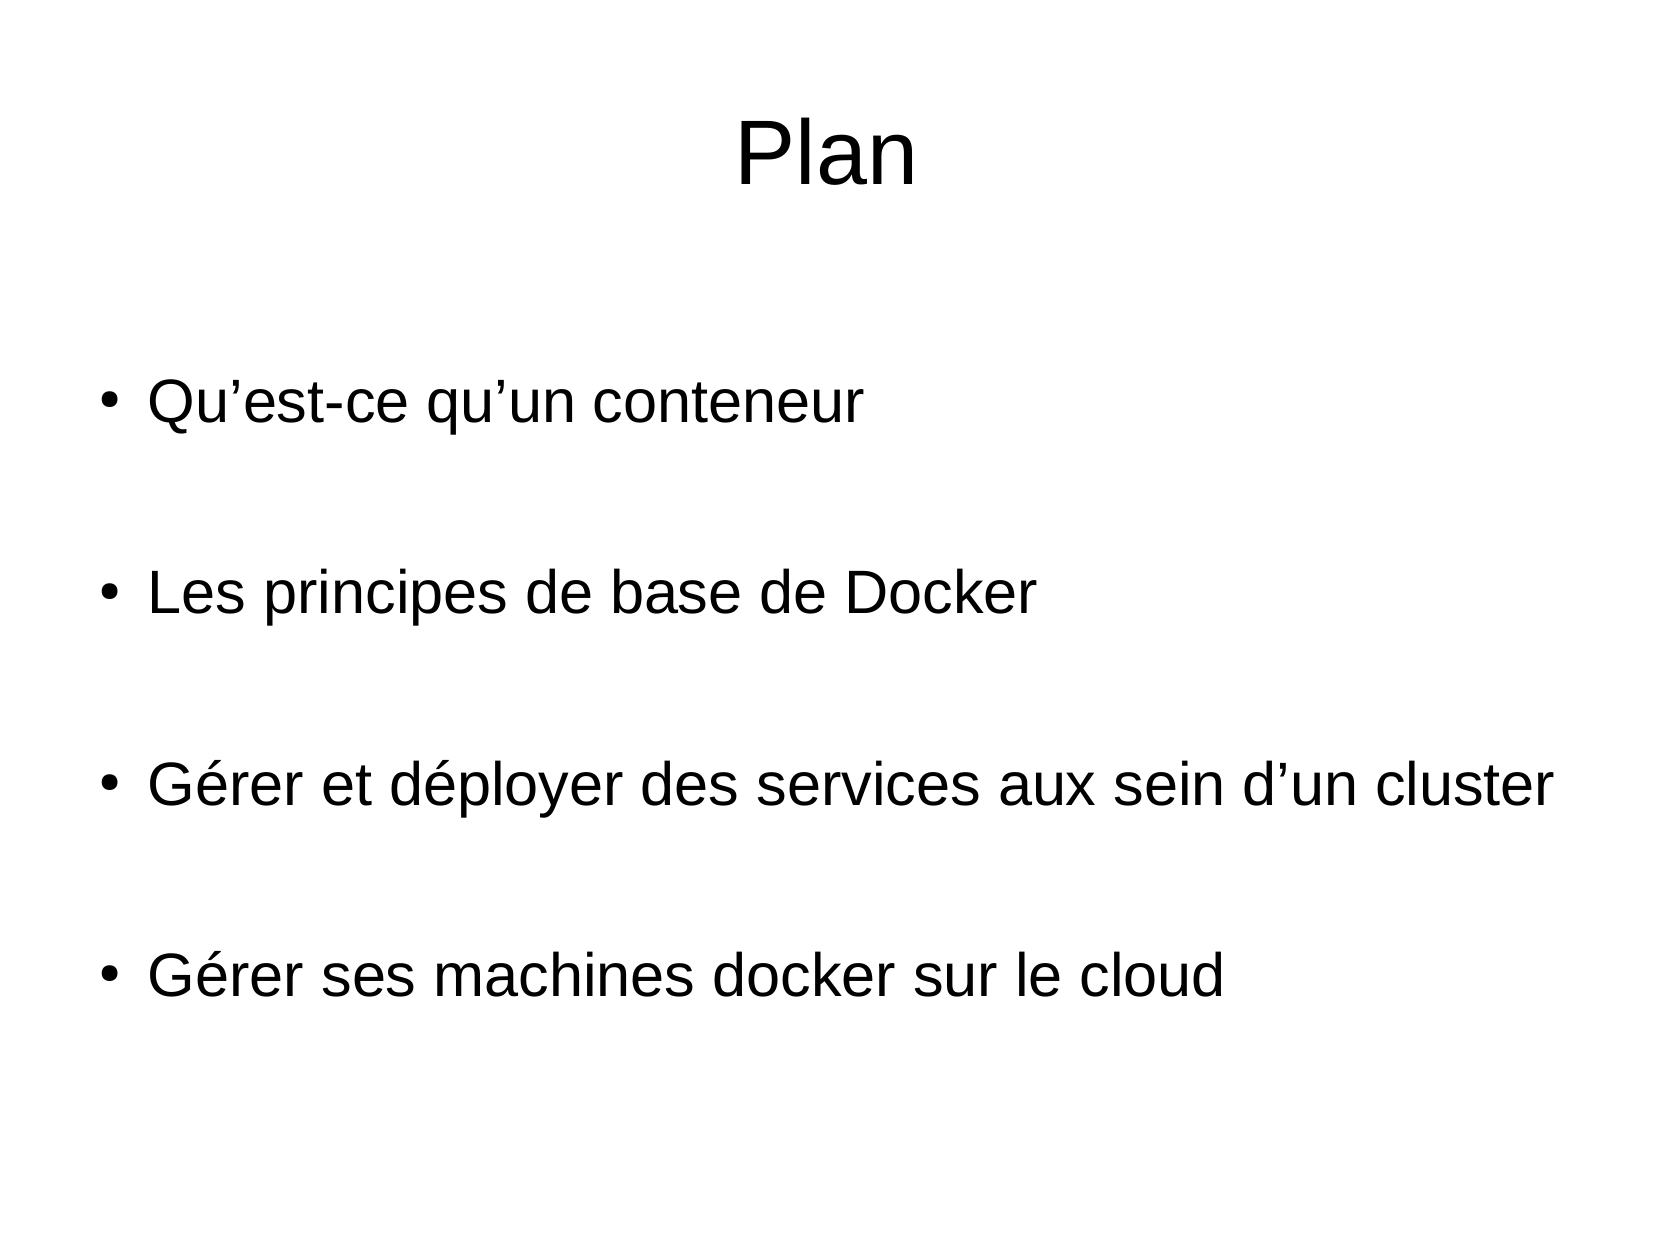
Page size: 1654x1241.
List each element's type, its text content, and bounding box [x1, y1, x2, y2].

title Plan [82, 49, 1571, 257]
list Qu’est-ce qu’un conteneur Les principes de base de Docker Gérer et déployer des services aux sein d’un cluster Gérer ses machines docker sur le cloud [82, 366, 1571, 1087]
